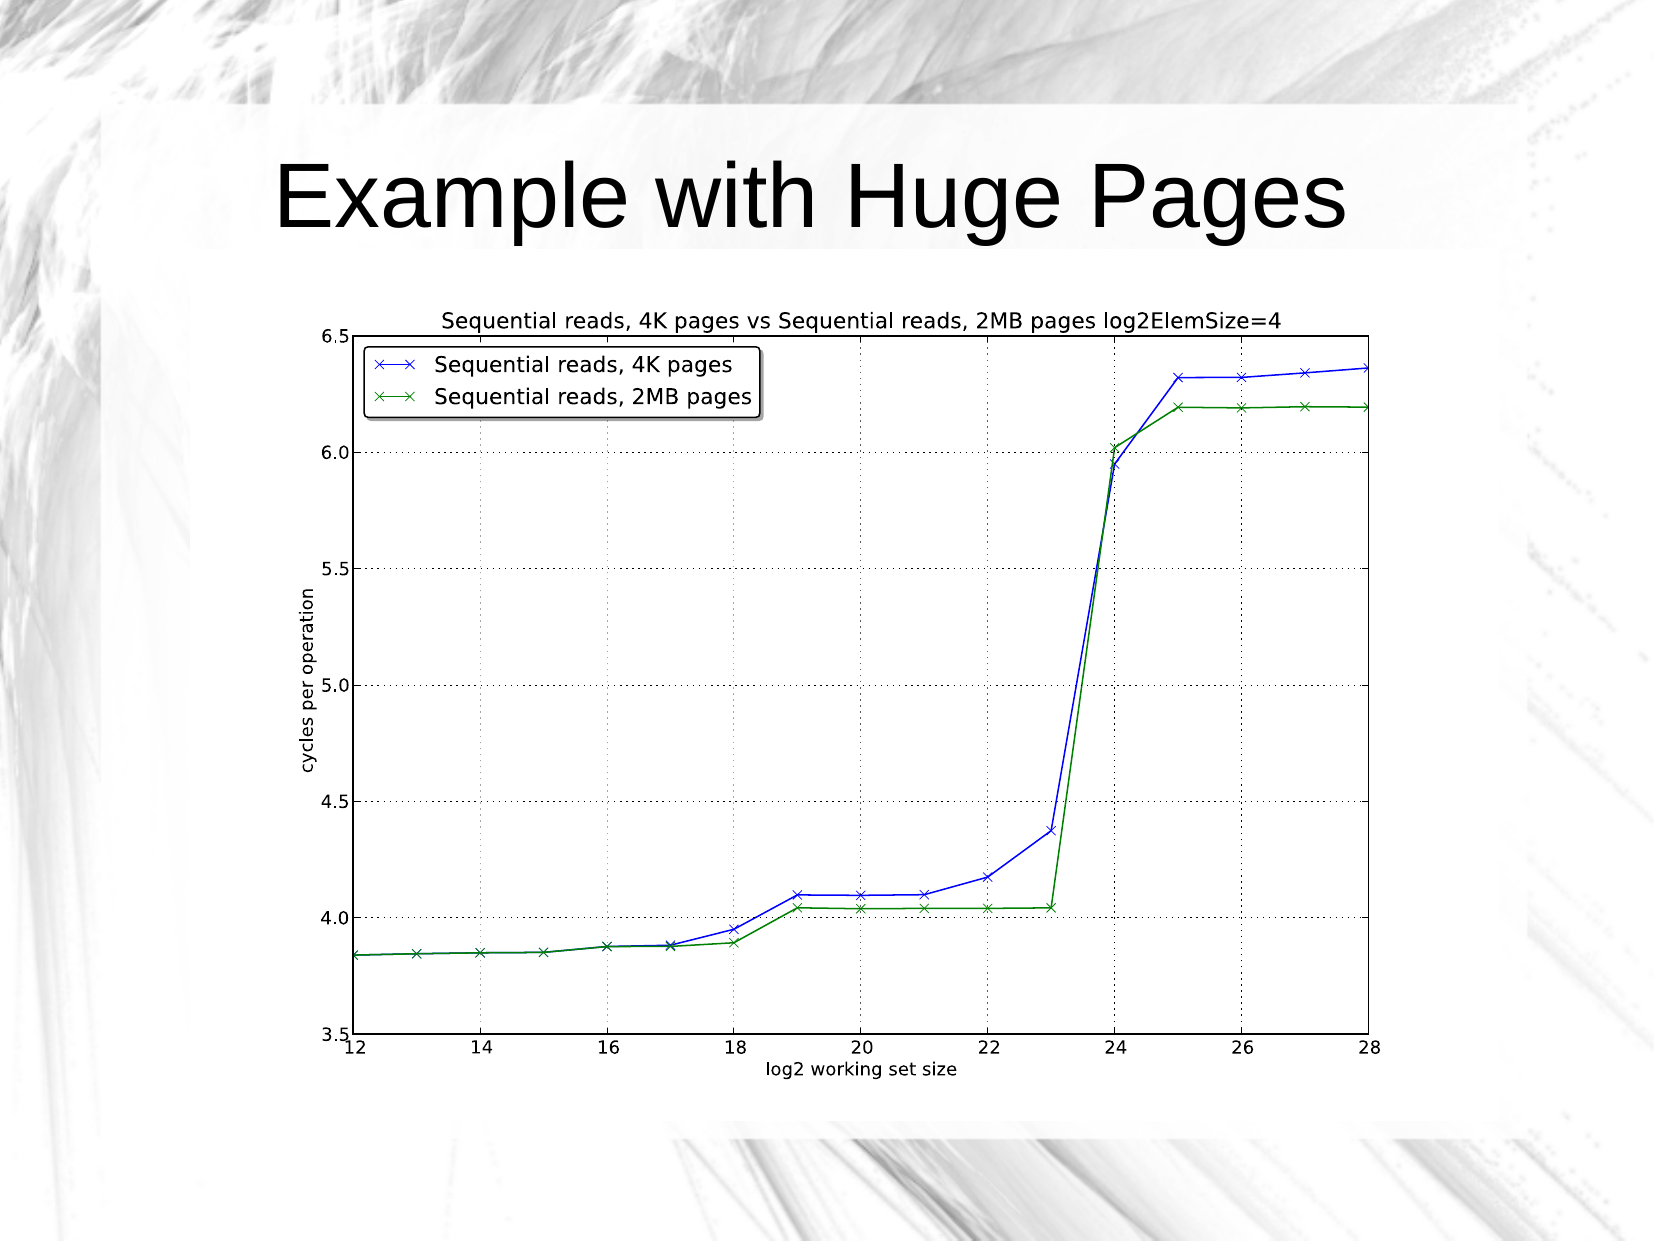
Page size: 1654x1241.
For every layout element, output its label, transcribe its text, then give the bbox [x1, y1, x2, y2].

title Example with Huge Pages [118, 112, 1506, 281]
picture [0, 0, 1654, 1241]
